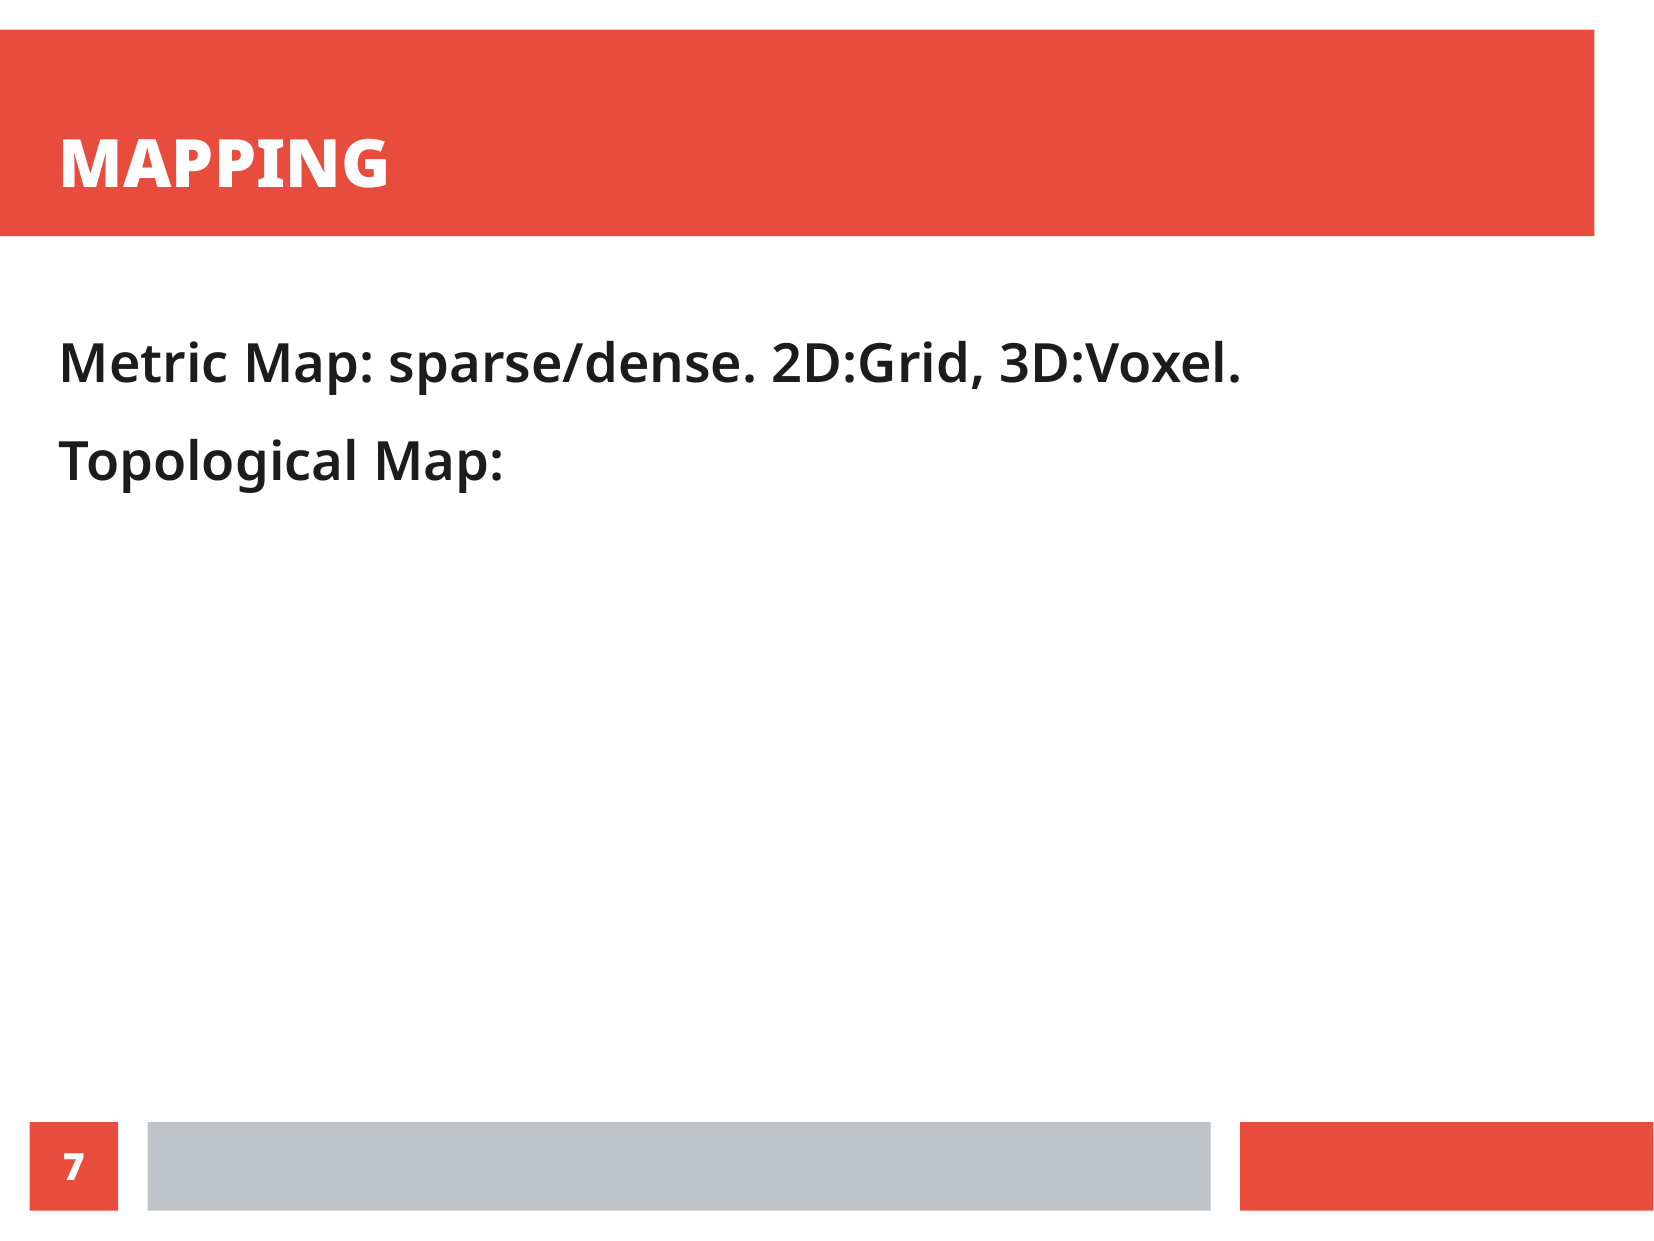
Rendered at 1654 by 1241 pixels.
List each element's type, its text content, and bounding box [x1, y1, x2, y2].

list Metric Map: sparse/dense. 2D:Grid, 3D:Voxel. Topological Map: [59, 324, 1565, 1093]
title MAPPING [59, 59, 1595, 207]
